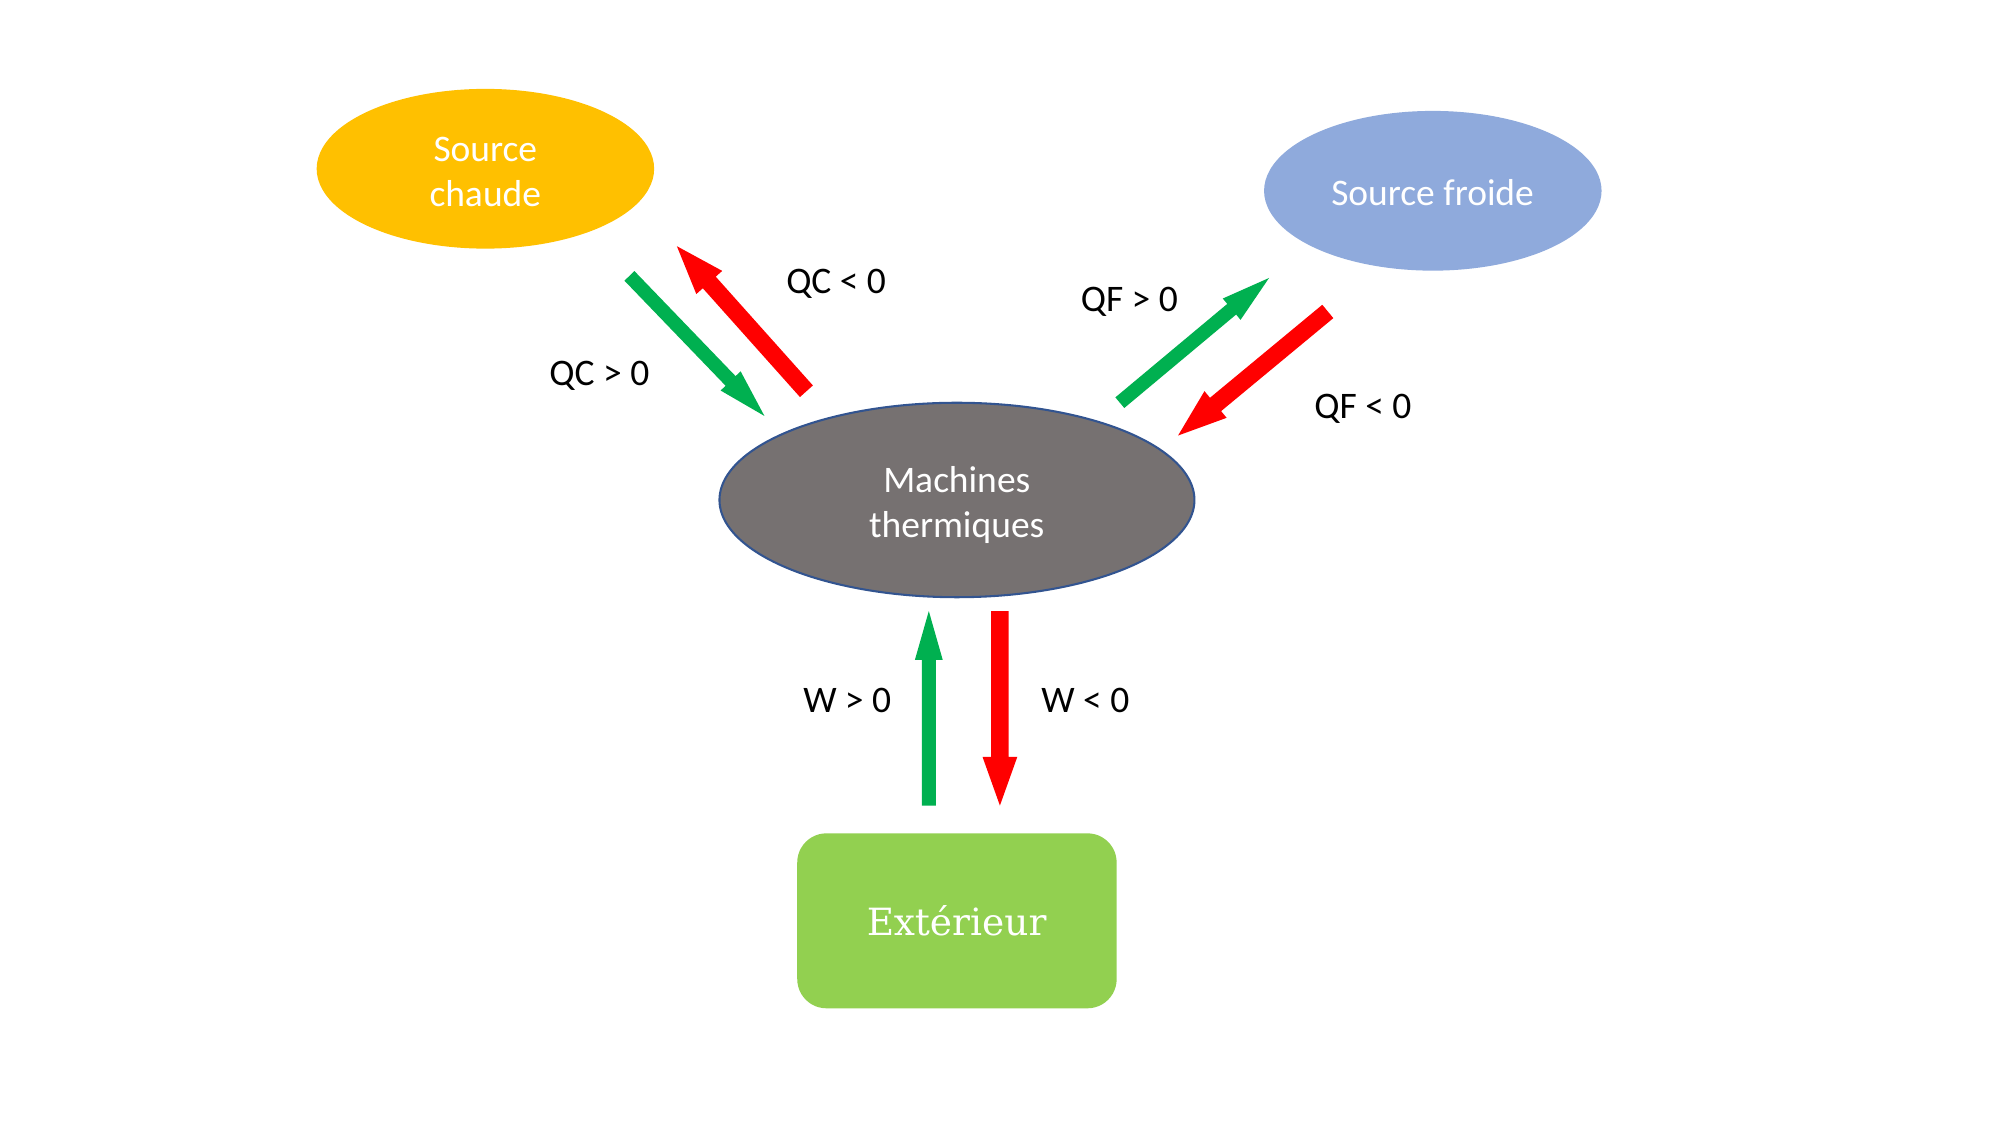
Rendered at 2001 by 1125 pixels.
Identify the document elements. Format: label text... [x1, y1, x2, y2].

text_box QC > 0 [534, 340, 675, 401]
text_box Machines thermiques [719, 402, 1195, 598]
text_box Extérieur [797, 833, 1117, 1009]
text_box QC < 0 [771, 248, 912, 309]
text_box [1115, 277, 1270, 409]
text_box Source chaude [316, 88, 655, 249]
text_box [676, 246, 813, 398]
text_box [1178, 304, 1334, 436]
text_box [982, 611, 1018, 806]
text_box W < 0 [1026, 667, 1167, 728]
text_box W > 0 [788, 667, 929, 728]
text_box Source froide [1264, 110, 1602, 271]
text_box [914, 611, 943, 806]
text_box QF > 0 [1066, 266, 1207, 326]
text_box QF < 0 [1299, 373, 1440, 434]
text_box [624, 271, 765, 416]
